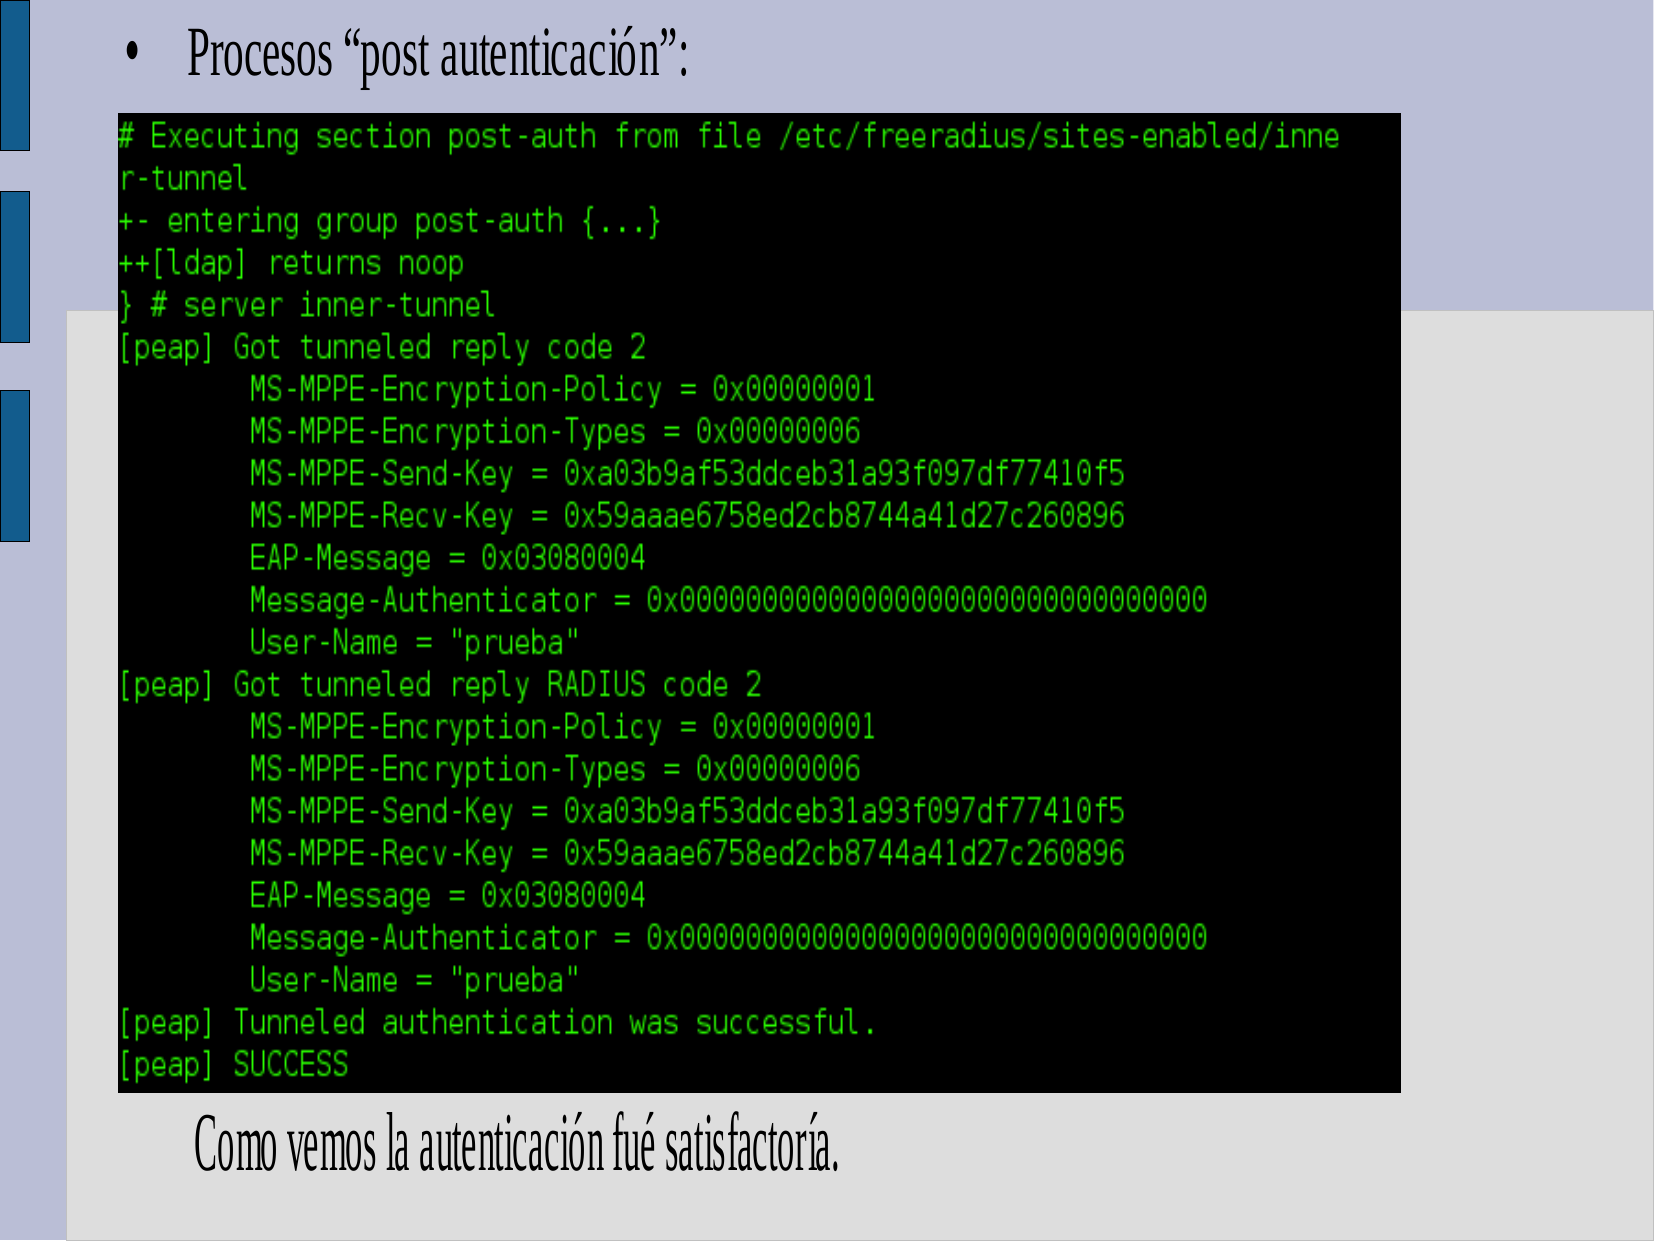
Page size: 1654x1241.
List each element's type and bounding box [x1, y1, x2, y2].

chart [88, 1092, 1477, 1241]
chart [61, 2, 1654, 502]
picture [118, 113, 1401, 1092]
